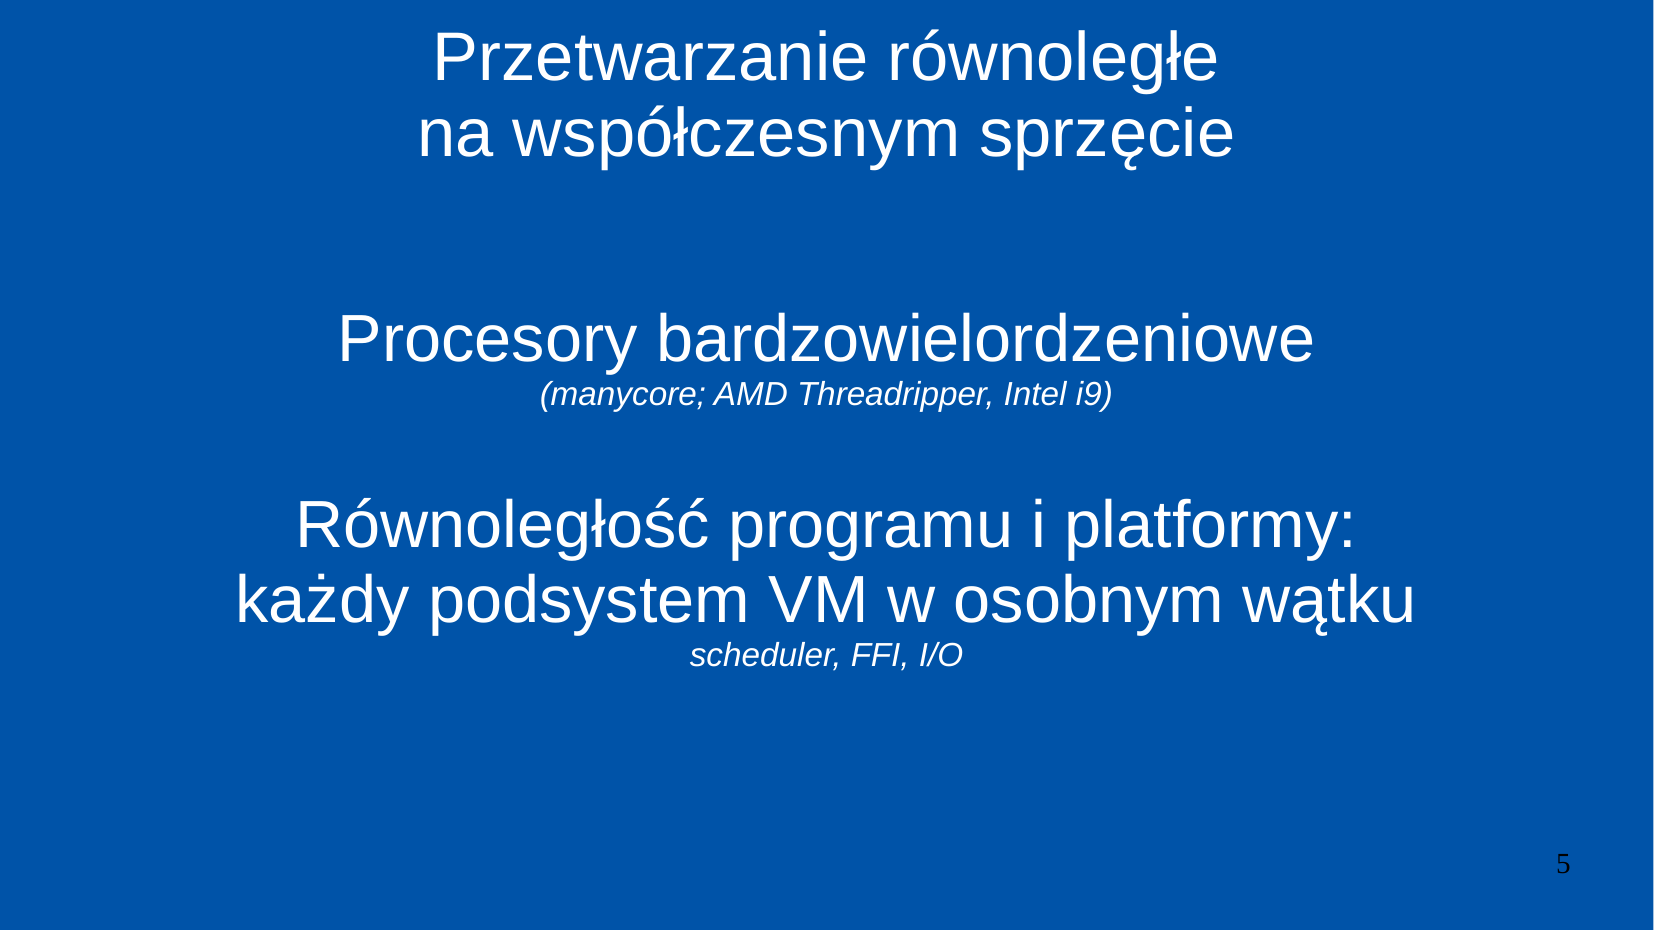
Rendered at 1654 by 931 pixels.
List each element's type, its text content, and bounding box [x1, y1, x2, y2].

title Przetwarzanie równoległe na współczesnym sprzęcie [389, 17, 1264, 172]
subtitle Procesory bardzowielordzeniowe (manycore; AMD Threadripper, Intel i9) Równoległość programu i platformy: każdy podsystem VM w osobnym wątku scheduler, FFI, I/O [82, 217, 1571, 758]
